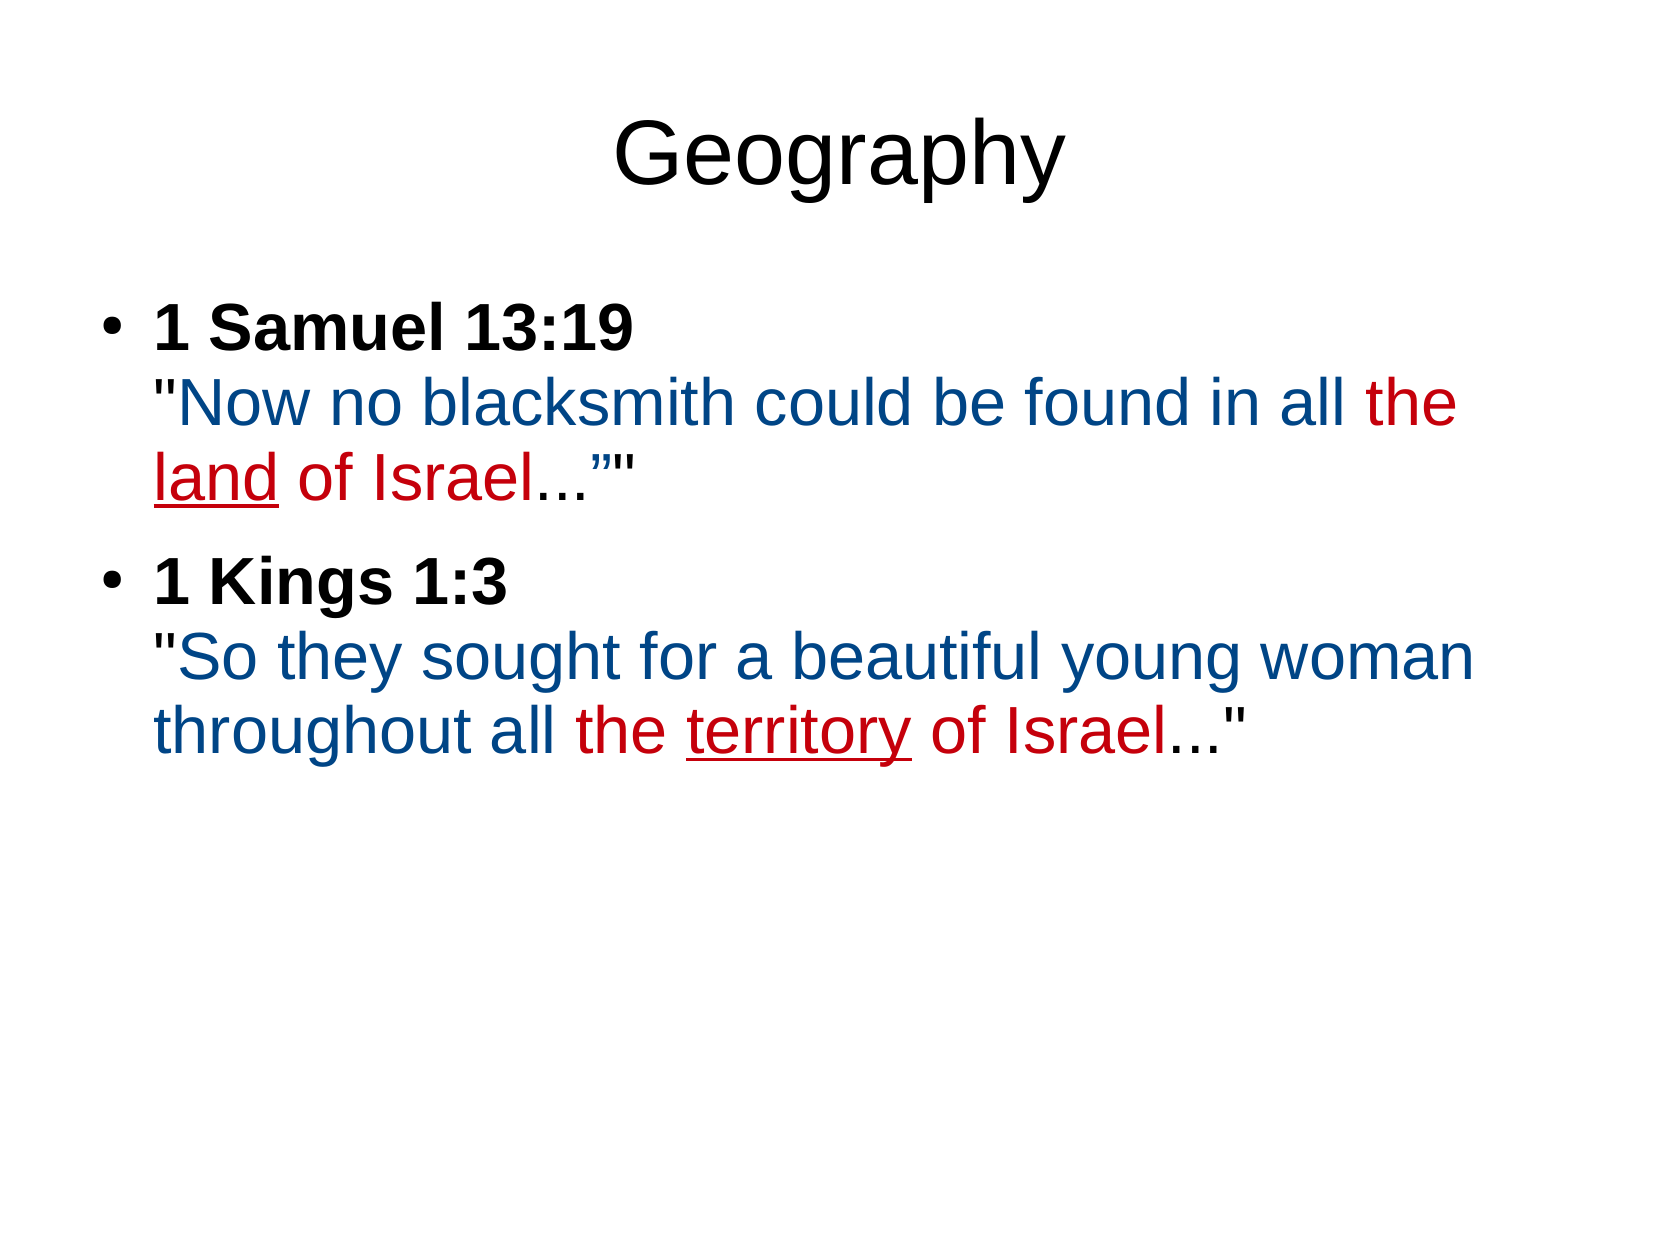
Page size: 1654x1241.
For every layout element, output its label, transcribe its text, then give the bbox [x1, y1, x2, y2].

title Geography [82, 49, 1571, 257]
list 1 Samuel 13:19 "Now no blacksmith could be found in all the land of Israel...”" 1 Kings 1:3 "So they sought for a beautiful young woman throughout all the territory of Israel..." [82, 290, 1571, 1109]
